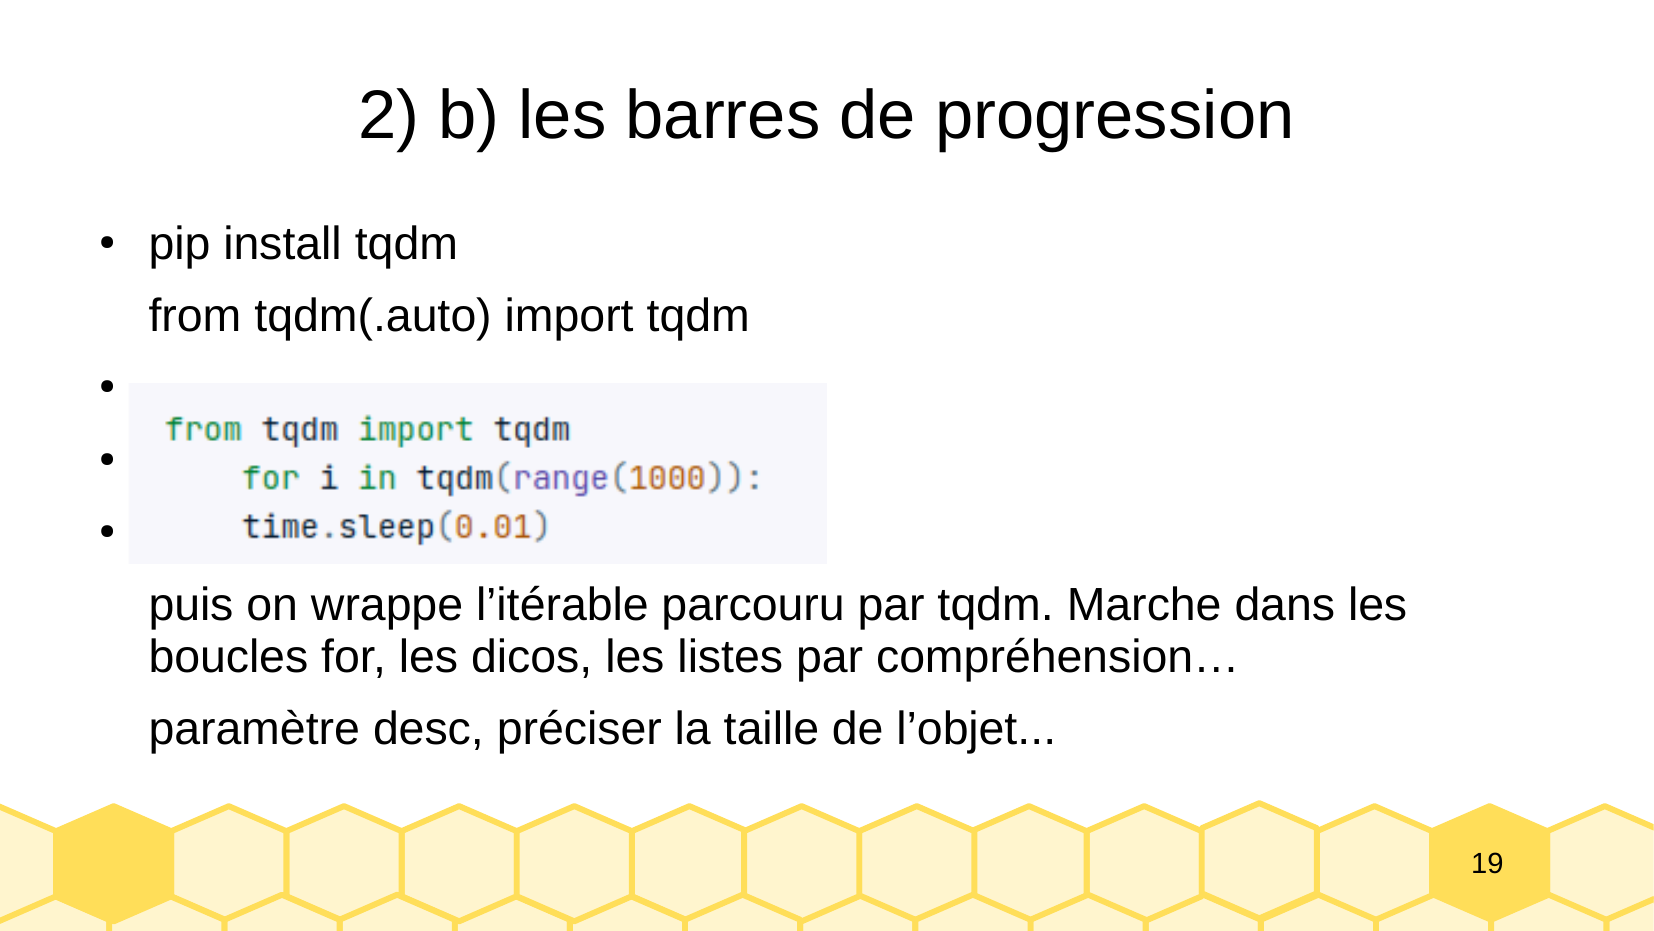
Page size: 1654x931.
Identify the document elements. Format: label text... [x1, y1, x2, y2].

picture [118, 383, 827, 564]
list pip install tqdm from tqdm(.auto) import tqdm puis on wrappe l’itérable parcouru par tqdm. Marche dans les boucles for, les dicos, les listes par compréhension… paramètre desc, préciser la taille de l’objet... [82, 217, 1571, 758]
title 2) b) les barres de progression [82, 37, 1571, 193]
